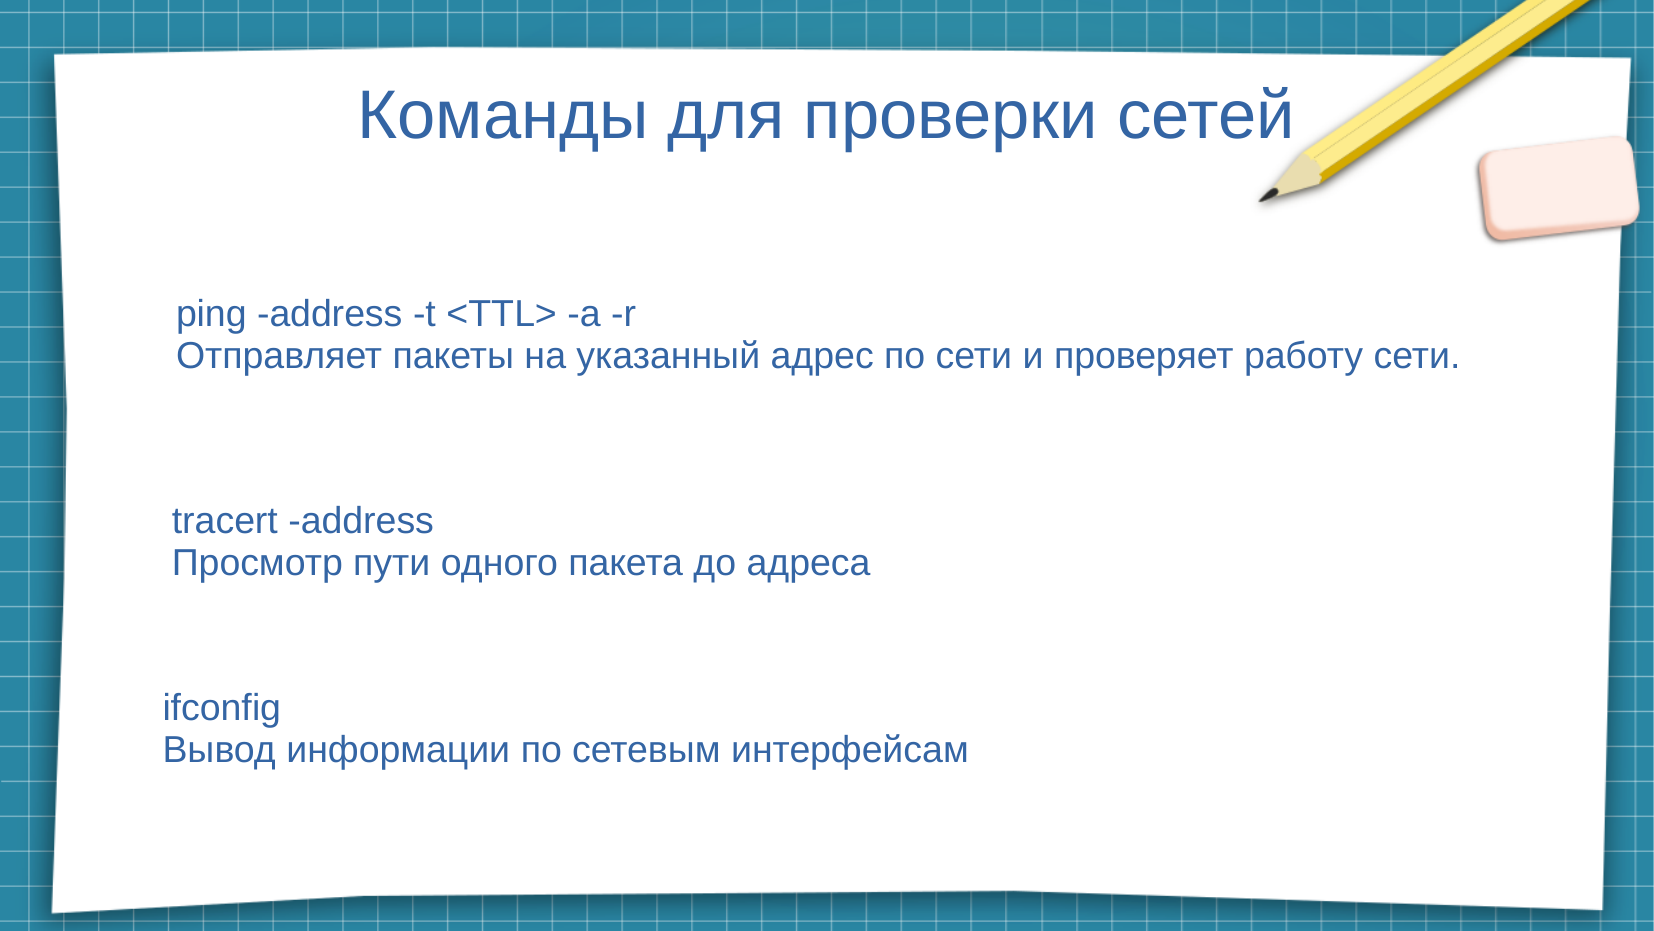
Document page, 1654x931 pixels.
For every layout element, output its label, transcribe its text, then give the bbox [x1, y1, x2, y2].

picture [0, 0, 1654, 931]
text_box ifconfig Вывод информации по сетевым интерфейсам [147, 679, 985, 778]
text_box ping -address -t <TTL> -a -r Отправляет пакеты на указанный адрес по сети и проверяет работу сети. [161, 285, 1477, 384]
title Команды для проверки сетей [82, 37, 1571, 193]
text_box tracert -address Просмотр пути одного пакета до адреса [157, 491, 886, 591]
